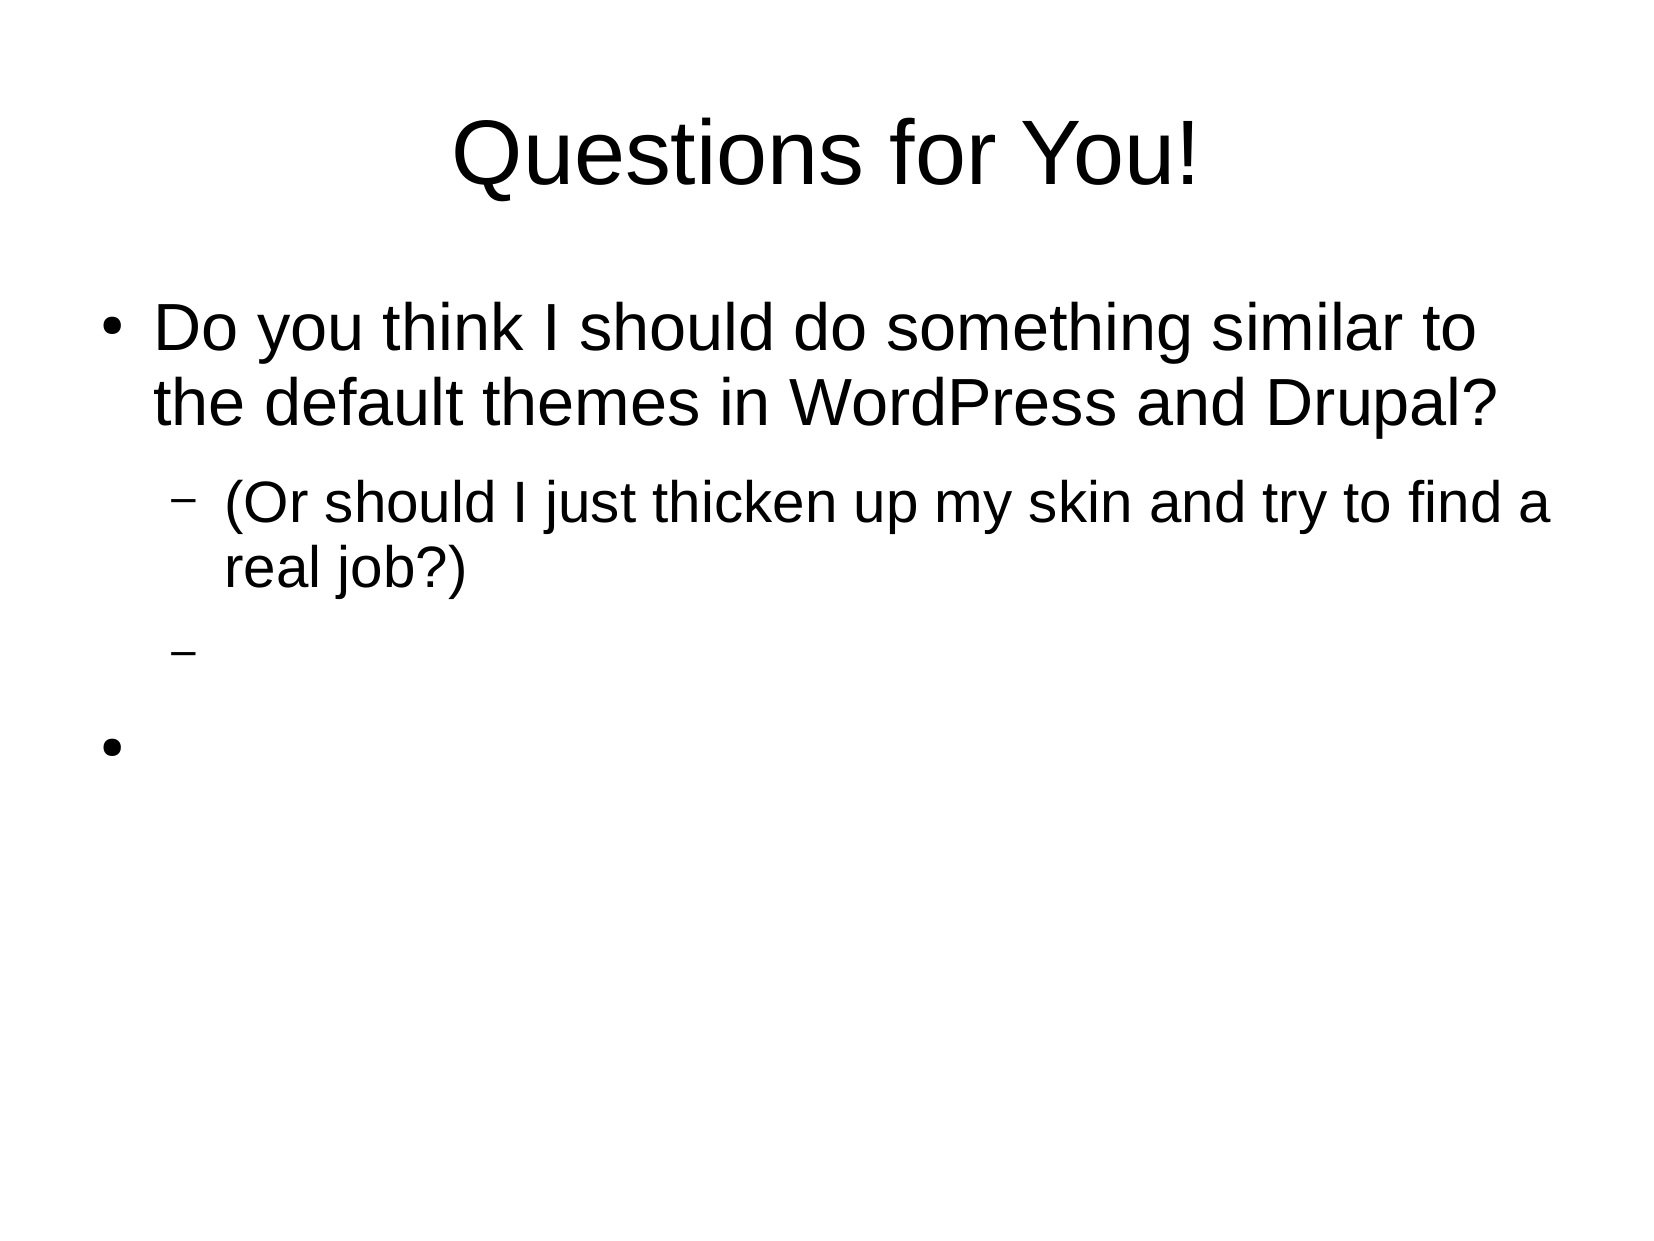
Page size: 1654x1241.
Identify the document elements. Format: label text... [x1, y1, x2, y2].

list Do you think I should do something similar to the default themes in WordPress and Drupal? (Or should I just thicken up my skin and try to find a real job?) [82, 290, 1571, 1010]
title Questions for You! [82, 49, 1571, 257]
